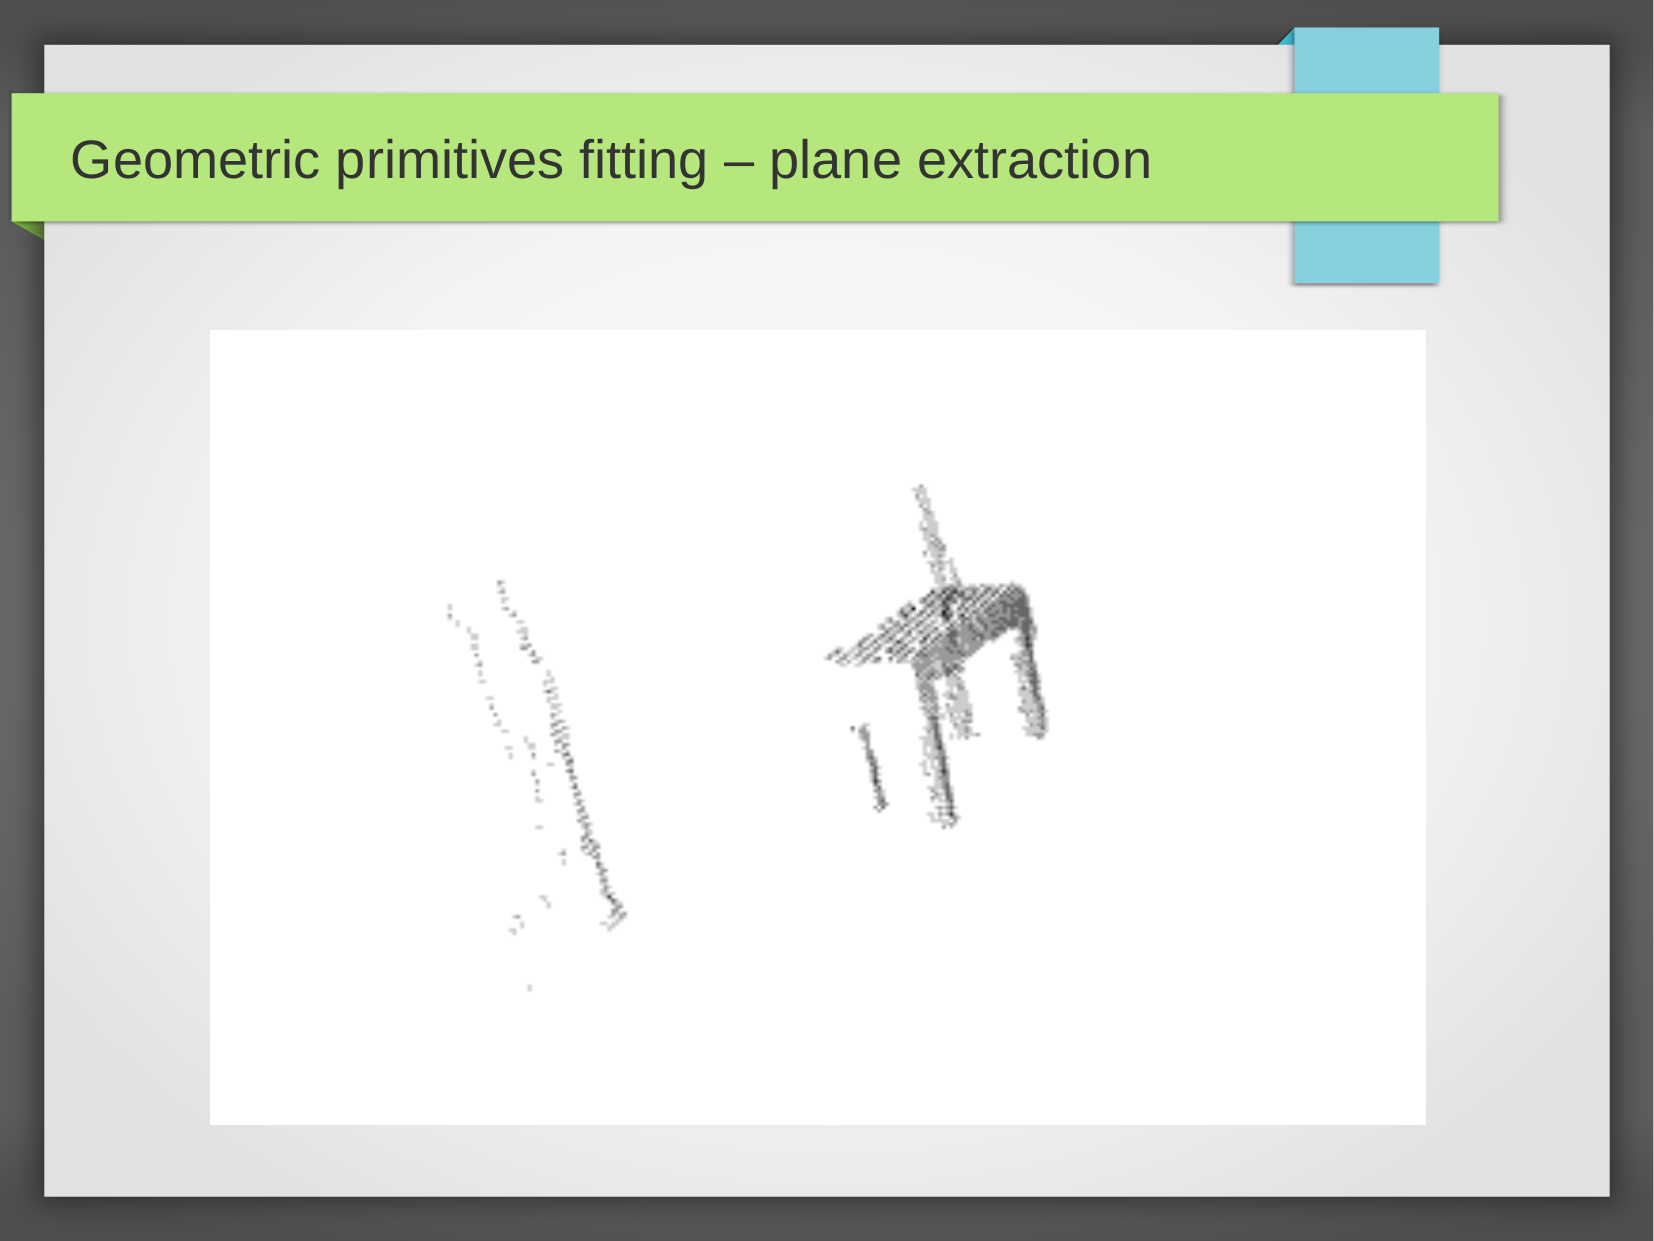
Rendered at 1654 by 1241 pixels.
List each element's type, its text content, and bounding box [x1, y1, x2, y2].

title Geometric primitives fitting – plane extraction [70, 106, 1229, 213]
picture [0, 0, 1654, 1241]
